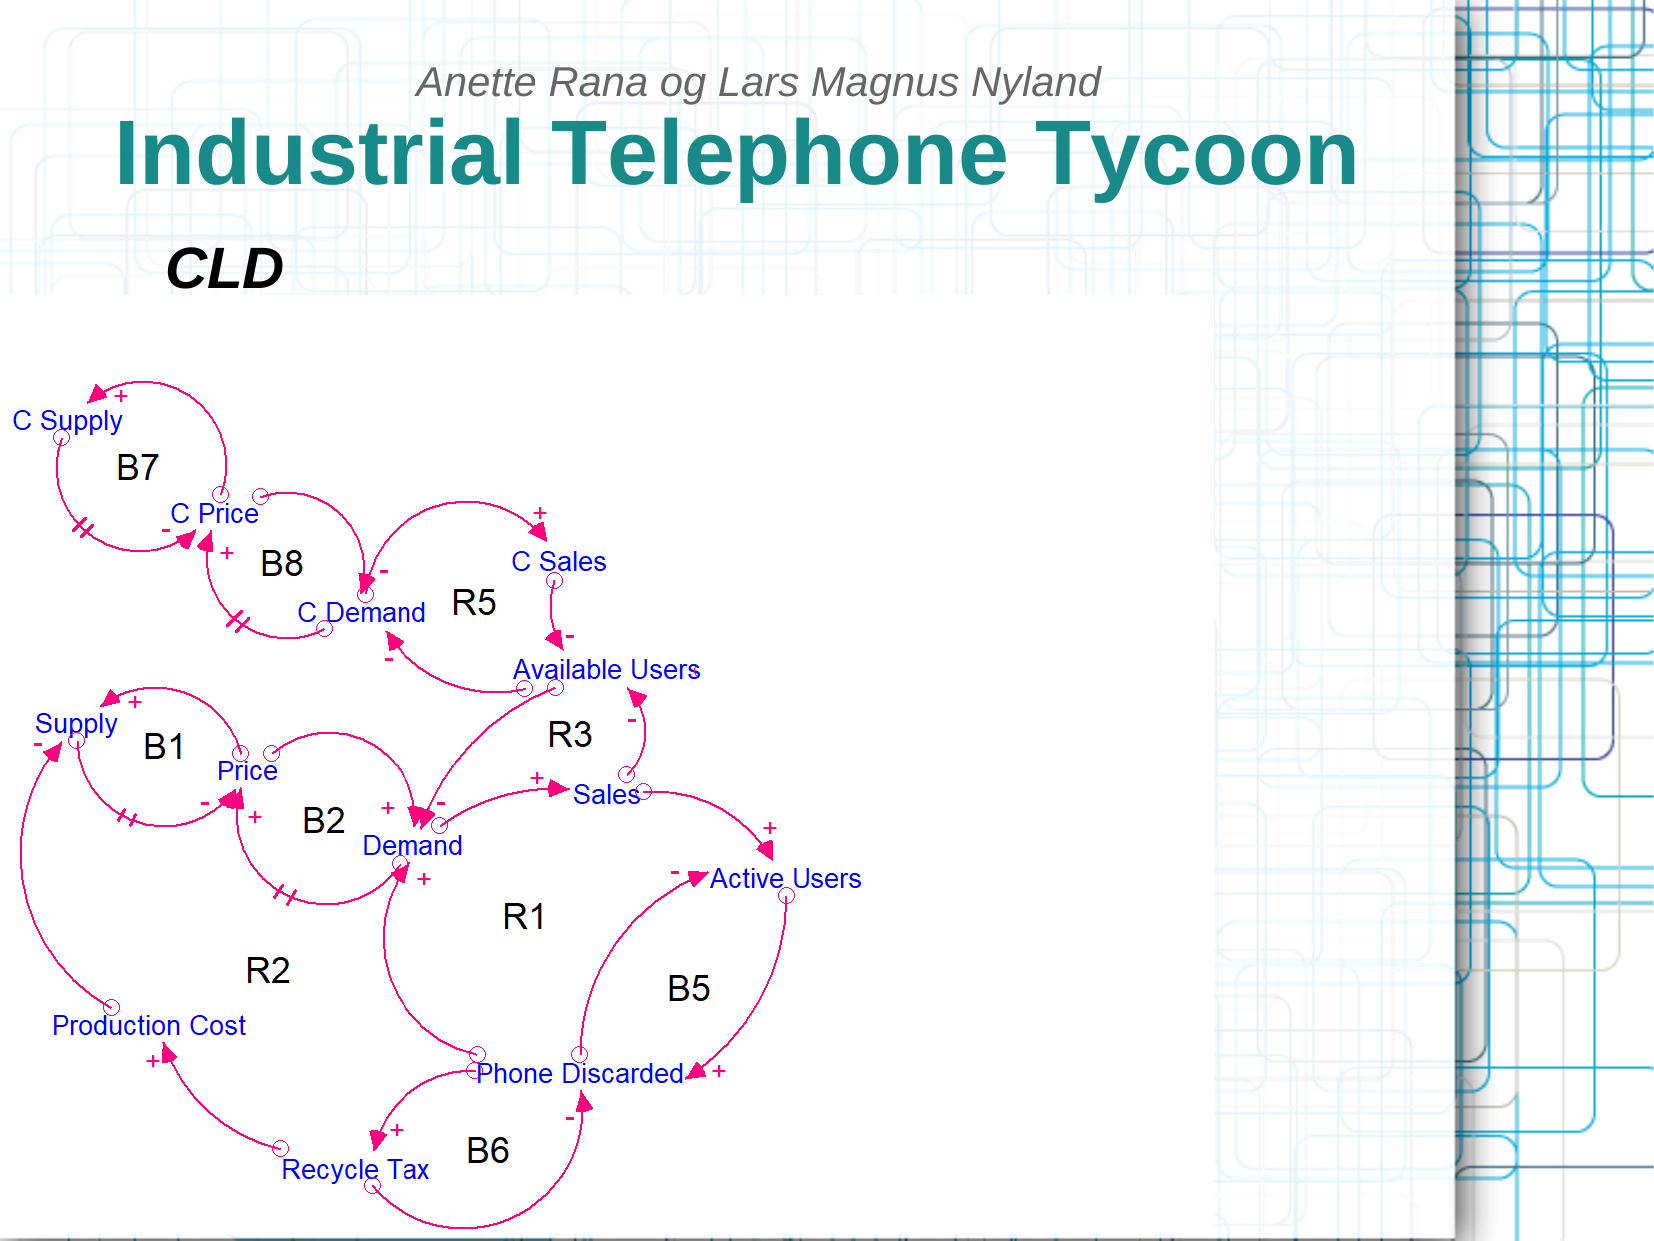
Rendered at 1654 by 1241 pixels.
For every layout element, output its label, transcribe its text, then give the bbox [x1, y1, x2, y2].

picture [0, 0, 1654, 1241]
title Industrial Telephone Tycoon [59, 56, 1418, 250]
list Anette Rana og Lars Magnus Nyland [82, 58, 1418, 210]
list CLD [70, 236, 1406, 1205]
